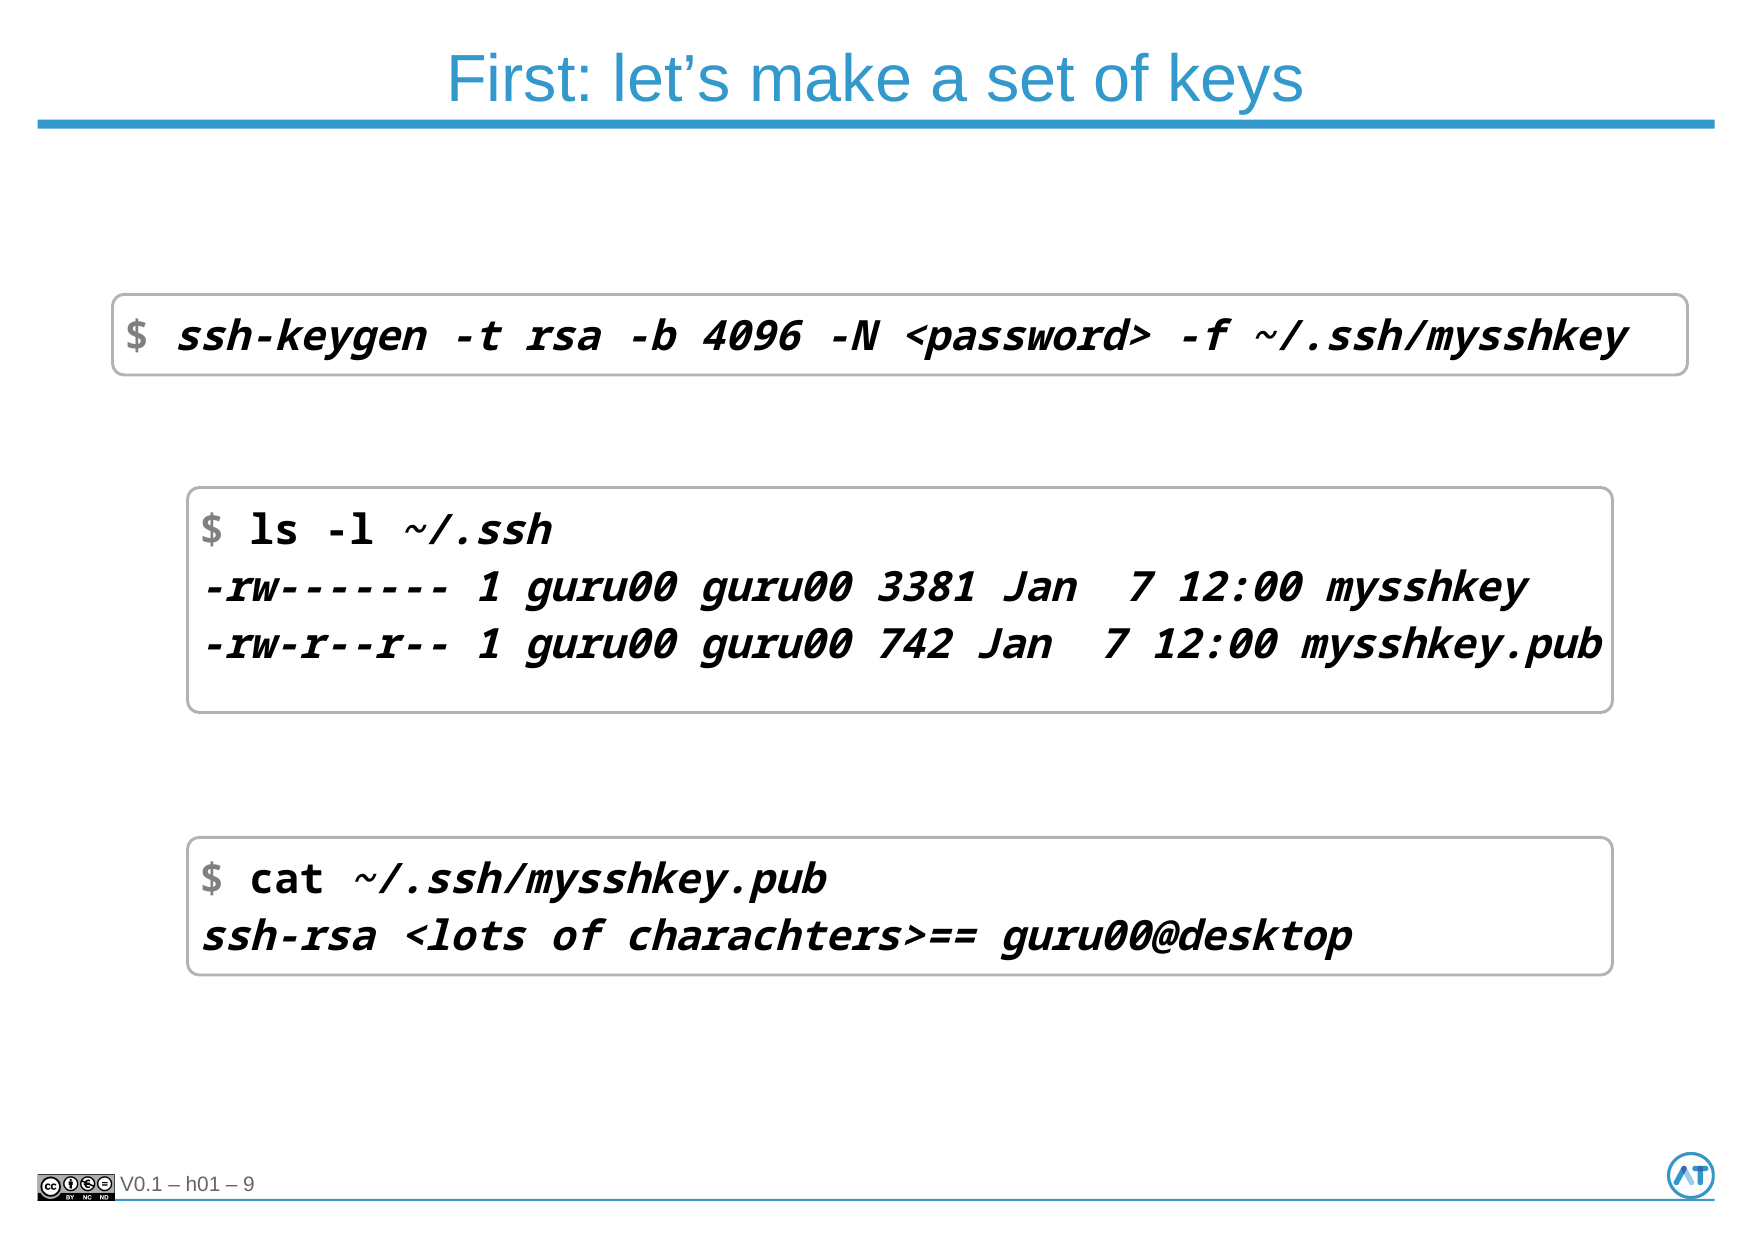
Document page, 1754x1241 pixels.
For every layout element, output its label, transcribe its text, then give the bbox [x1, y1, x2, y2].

text_box $ cat ~/.ssh/mysshkey.pub ssh-rsa <lots of charachters>== guru00@desktop [187, 837, 1613, 976]
picture [37, 1174, 115, 1201]
text_box $ ssh-keygen -t rsa -b 4096 -N <password> -f ~/.ssh/mysshkey [112, 294, 1688, 376]
title First: let’s make a set of keys [37, 37, 1715, 120]
picture [1667, 1152, 1715, 1199]
text_box $ ls -l ~/.ssh -rw------- 1 guru00 guru00 3381 Jan 7 12:00 mysshkey -rw-r--r-- 1 guru00 guru00 742 Jan 7 12:00 mysshkey.pub [187, 487, 1613, 713]
